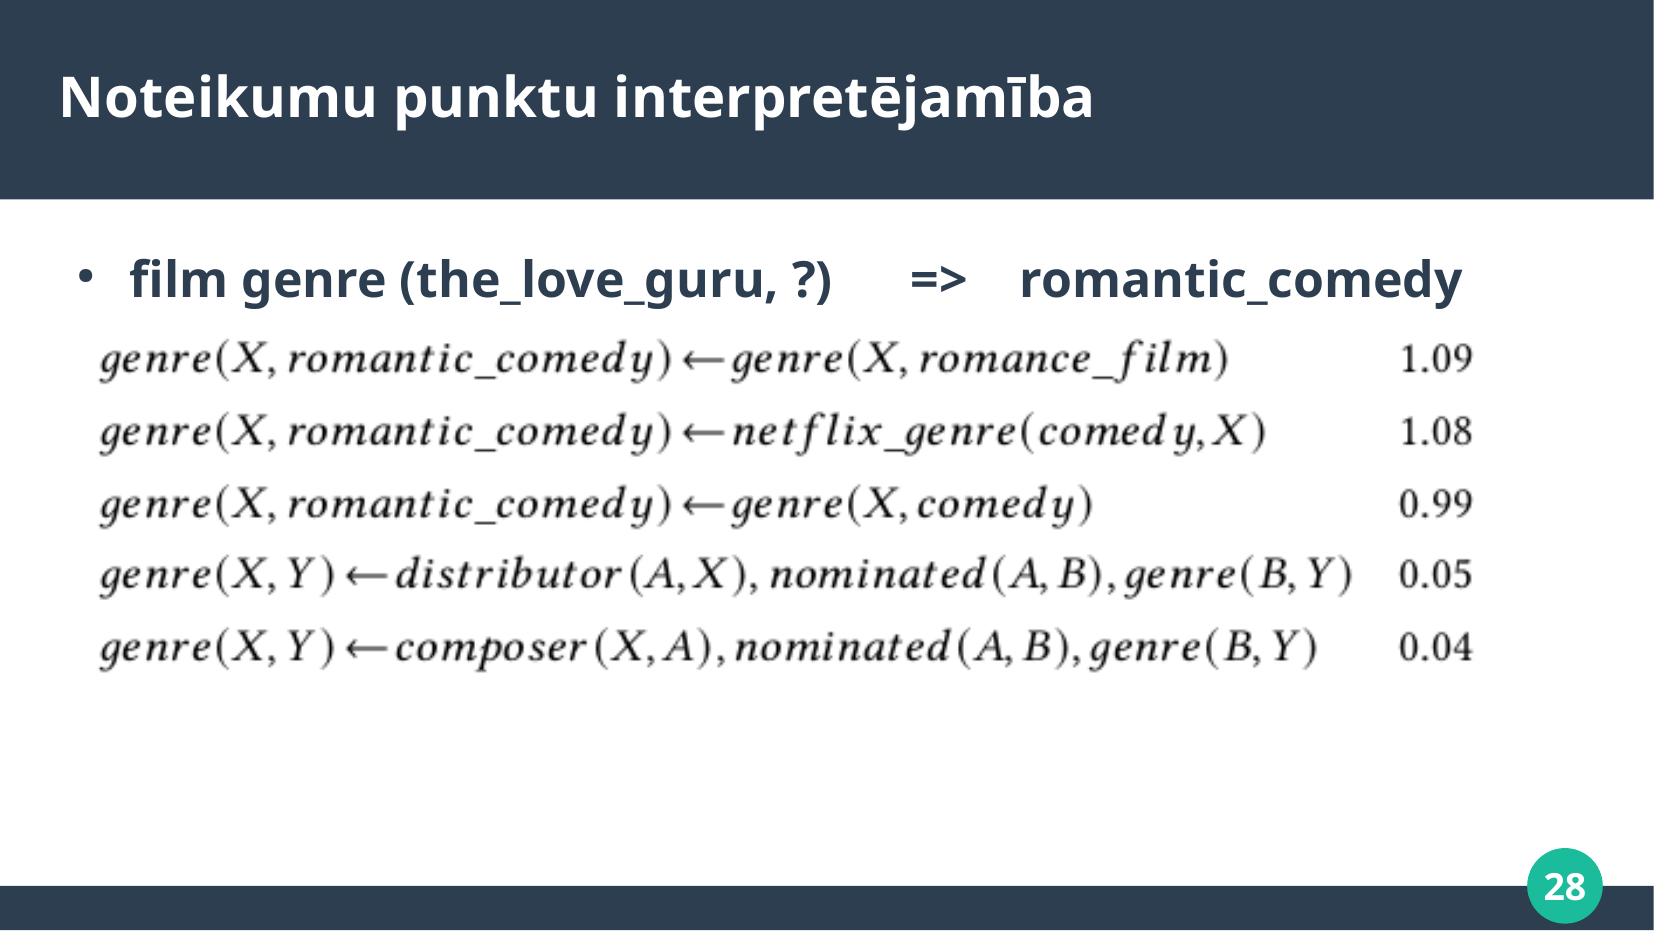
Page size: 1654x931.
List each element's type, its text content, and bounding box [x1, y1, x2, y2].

picture [75, 335, 1495, 676]
title Noteikumu punktu interpretējamība [59, 37, 1595, 155]
list film genre (the_love_guru, ?) => romantic_comedy [59, 243, 1595, 864]
